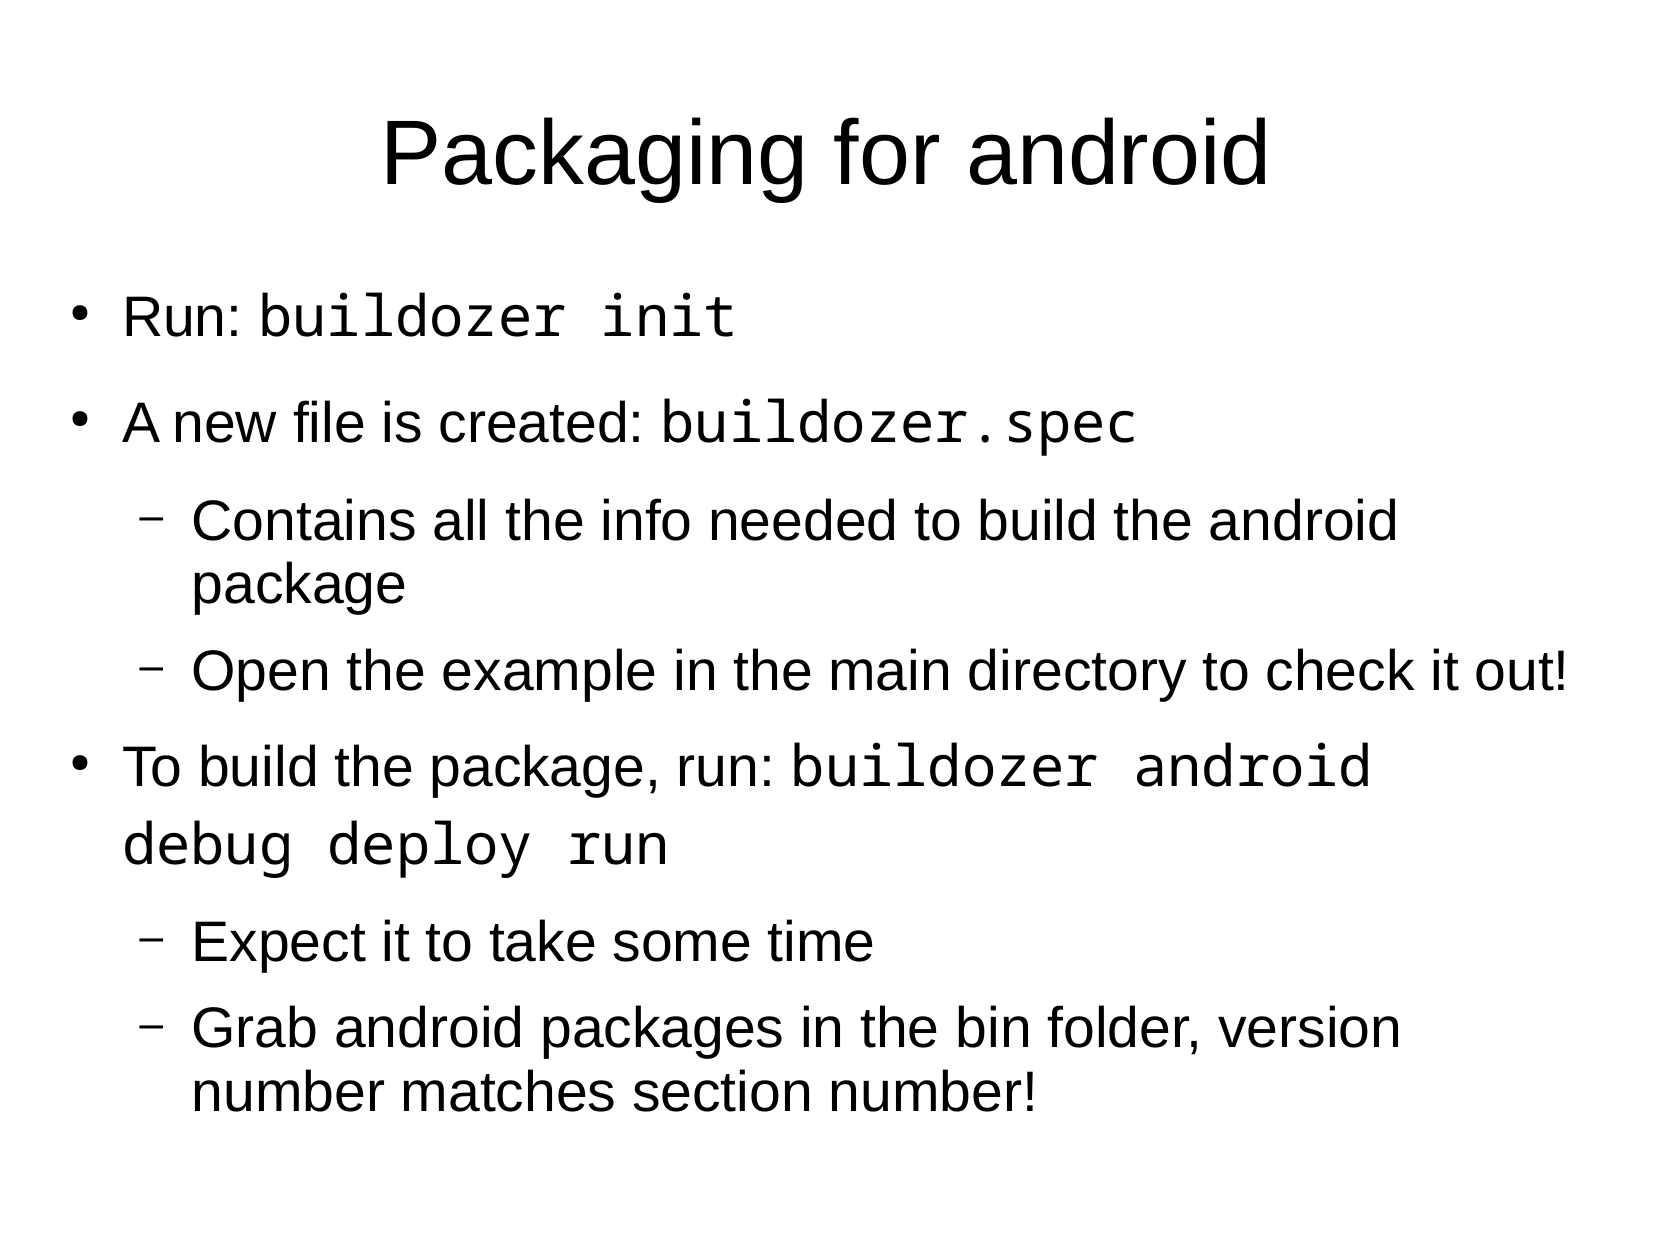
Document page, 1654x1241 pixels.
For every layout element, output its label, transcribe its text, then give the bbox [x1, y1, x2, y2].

title Packaging for android [82, 49, 1571, 257]
list Run: buildozer init A new file is created: buildozer.spec Contains all the info needed to build the android package Open the example in the main directory to check it out! To build the package, run: buildozer android debug deploy run Expect it to take some time Grab android packages in the bin folder, version number matches section number! [52, 275, 1576, 1156]
